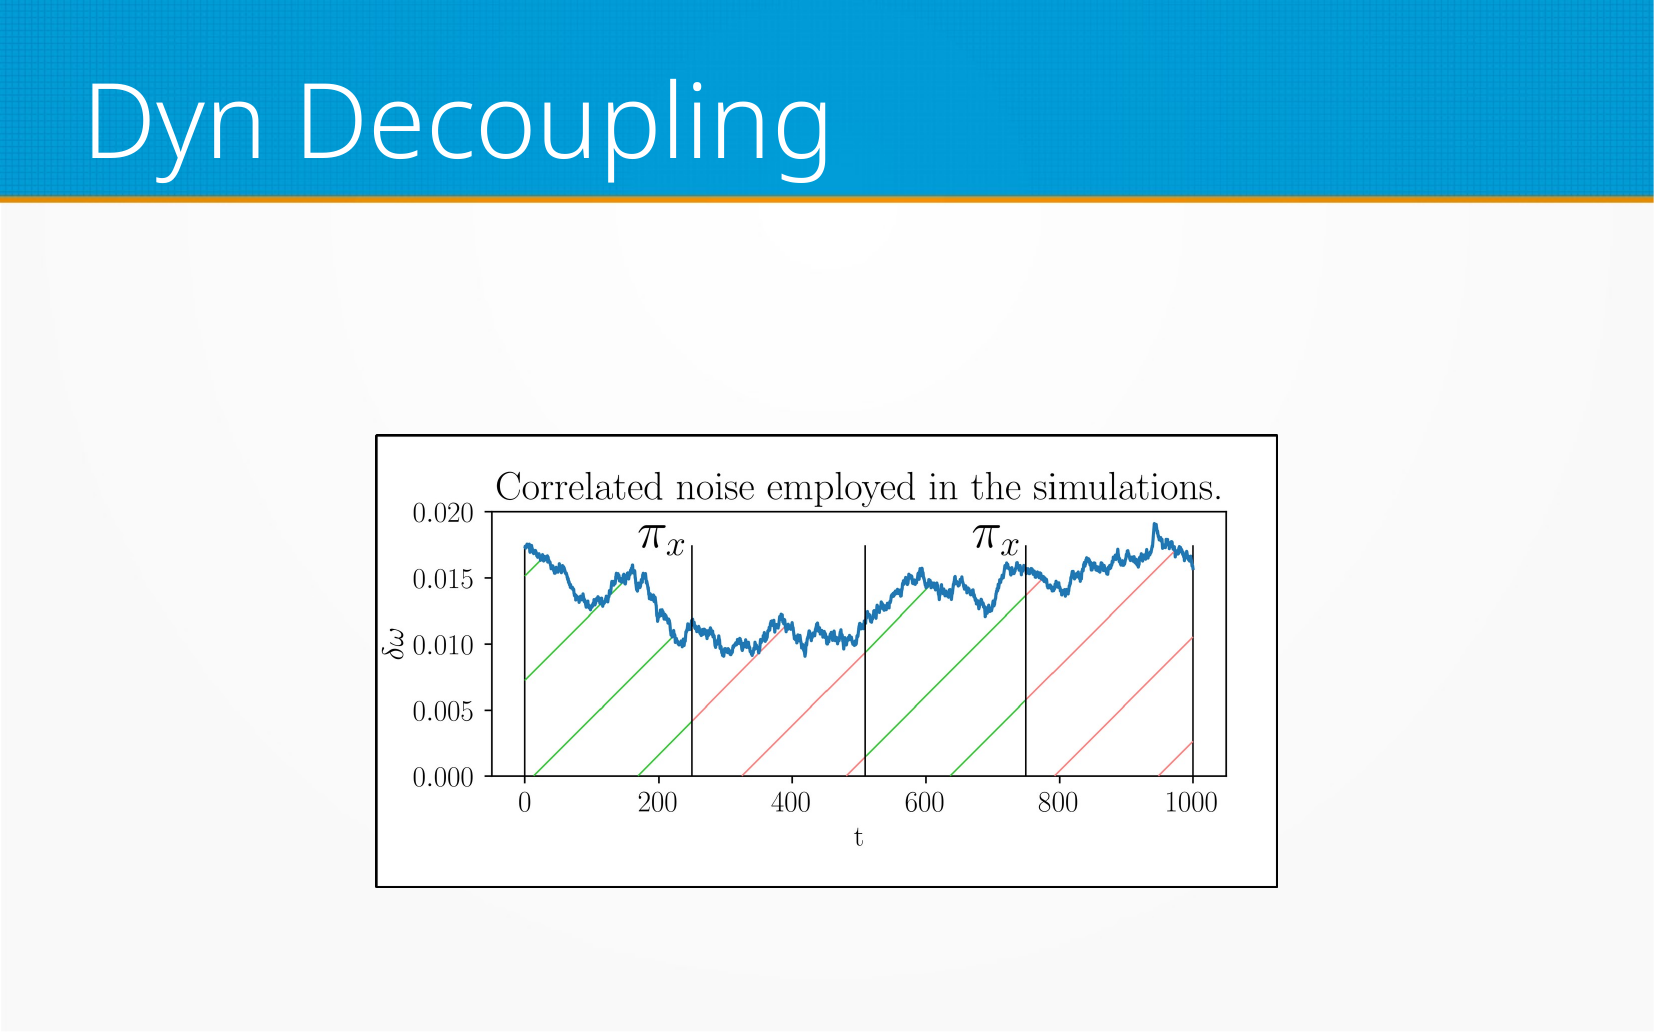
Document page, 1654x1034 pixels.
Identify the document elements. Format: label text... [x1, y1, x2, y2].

title Dyn Decoupling [82, 16, 1571, 190]
picture [0, 195, 1654, 1034]
